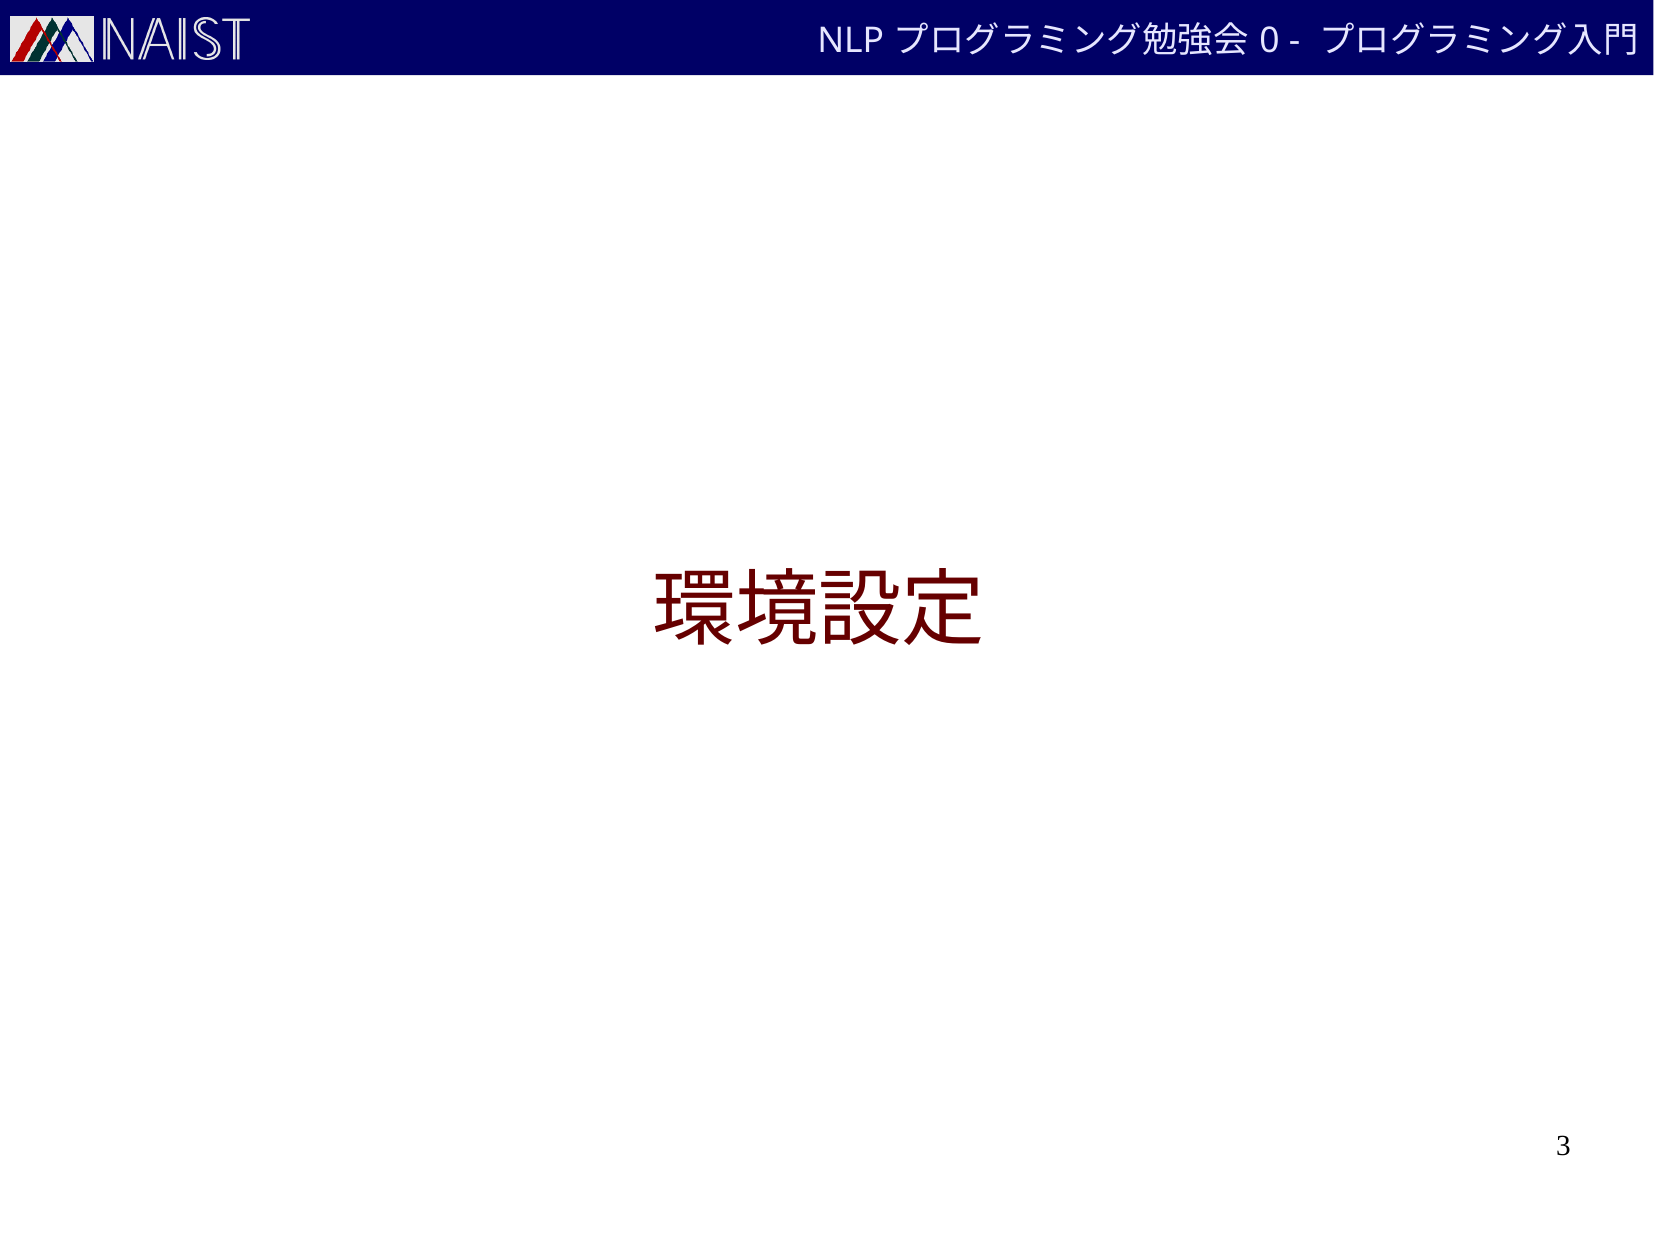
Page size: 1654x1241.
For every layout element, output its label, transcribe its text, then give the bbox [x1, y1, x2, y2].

title 環境設定 [75, 506, 1564, 698]
picture [102, 17, 251, 60]
picture [10, 16, 94, 62]
